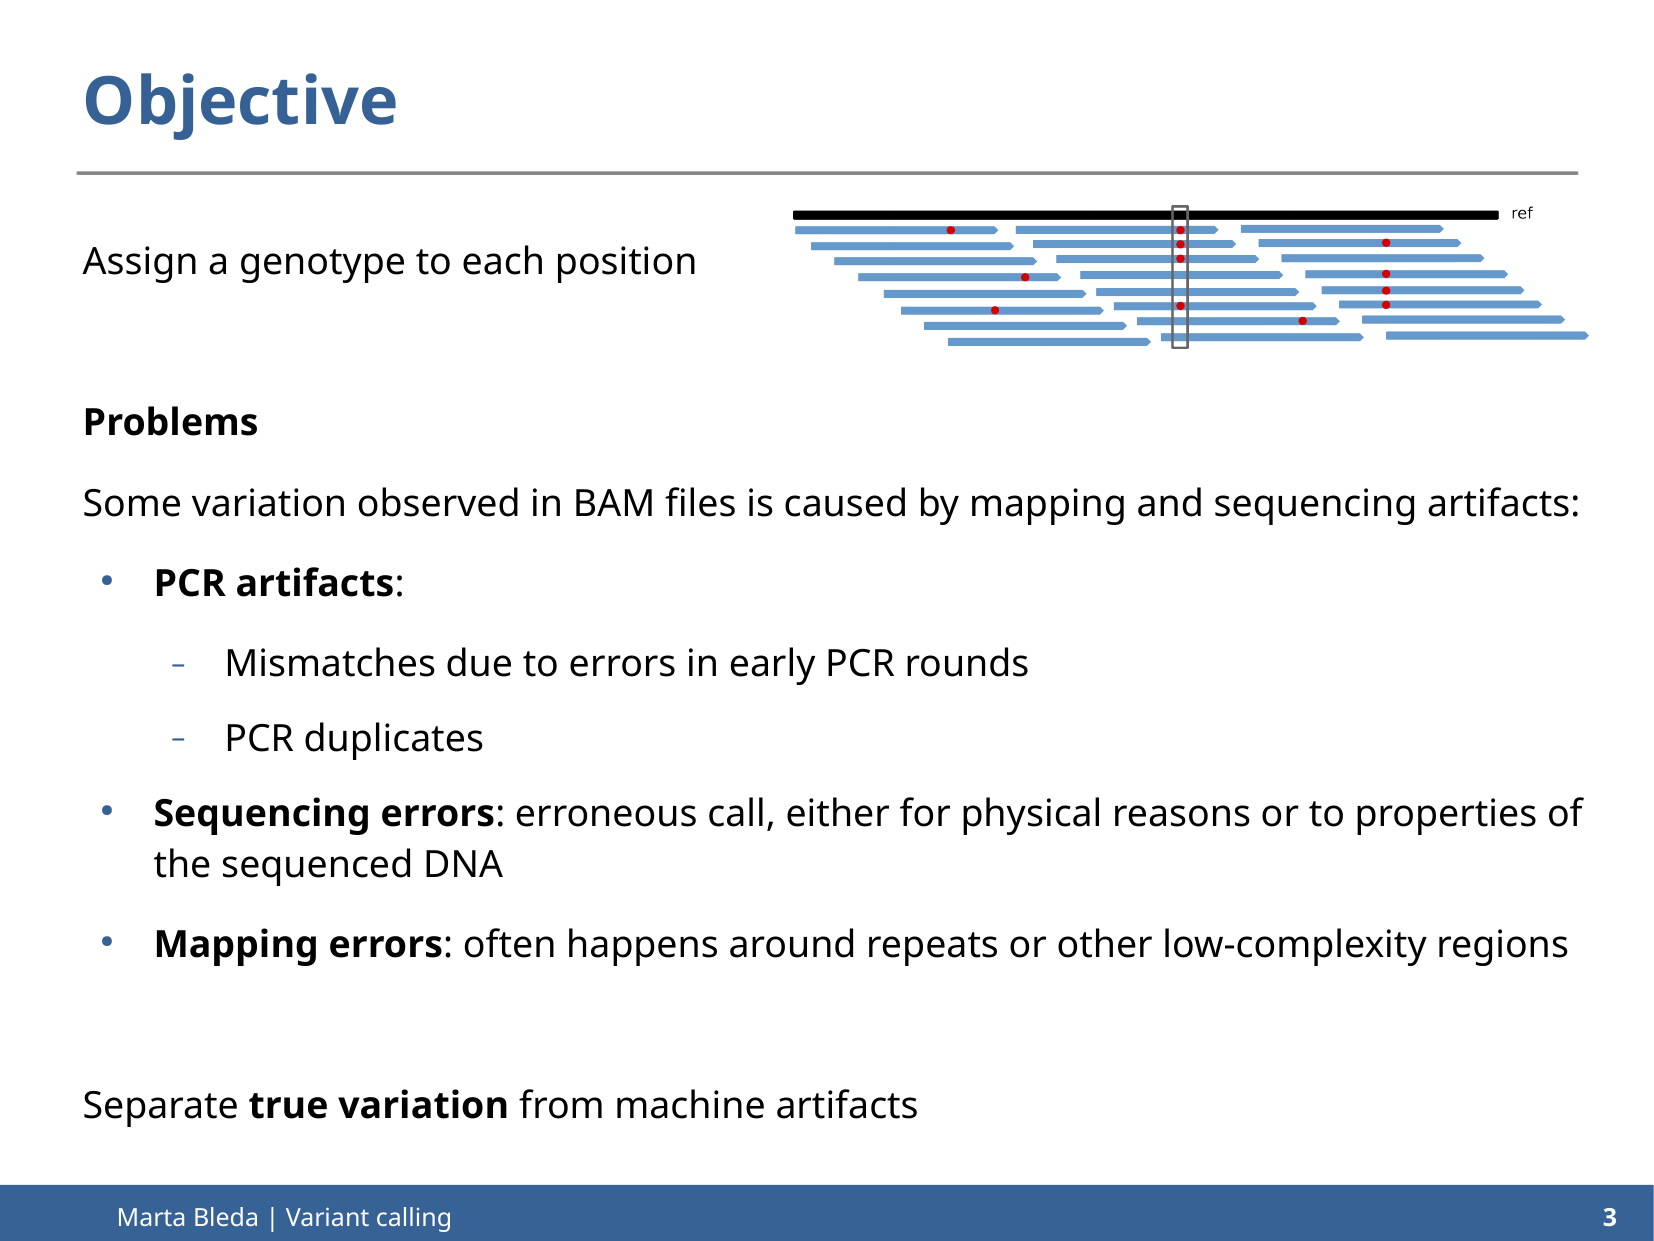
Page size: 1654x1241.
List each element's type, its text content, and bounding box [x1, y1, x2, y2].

title Objective [82, 49, 1571, 148]
picture [793, 205, 1589, 349]
picture [74, 170, 1580, 175]
list Assign a genotype to each position Problems Some variation observed in BAM files is caused by mapping and sequencing artifacts: PCR artifacts: Mismatches due to errors in early PCR rounds PCR duplicates Sequencing errors: erroneous call, either for physical reasons or to properties of the sequenced DNA Mapping errors: often happens around repeats or other low-complexity regions Separate true variation from machine artifacts [82, 234, 1604, 1158]
